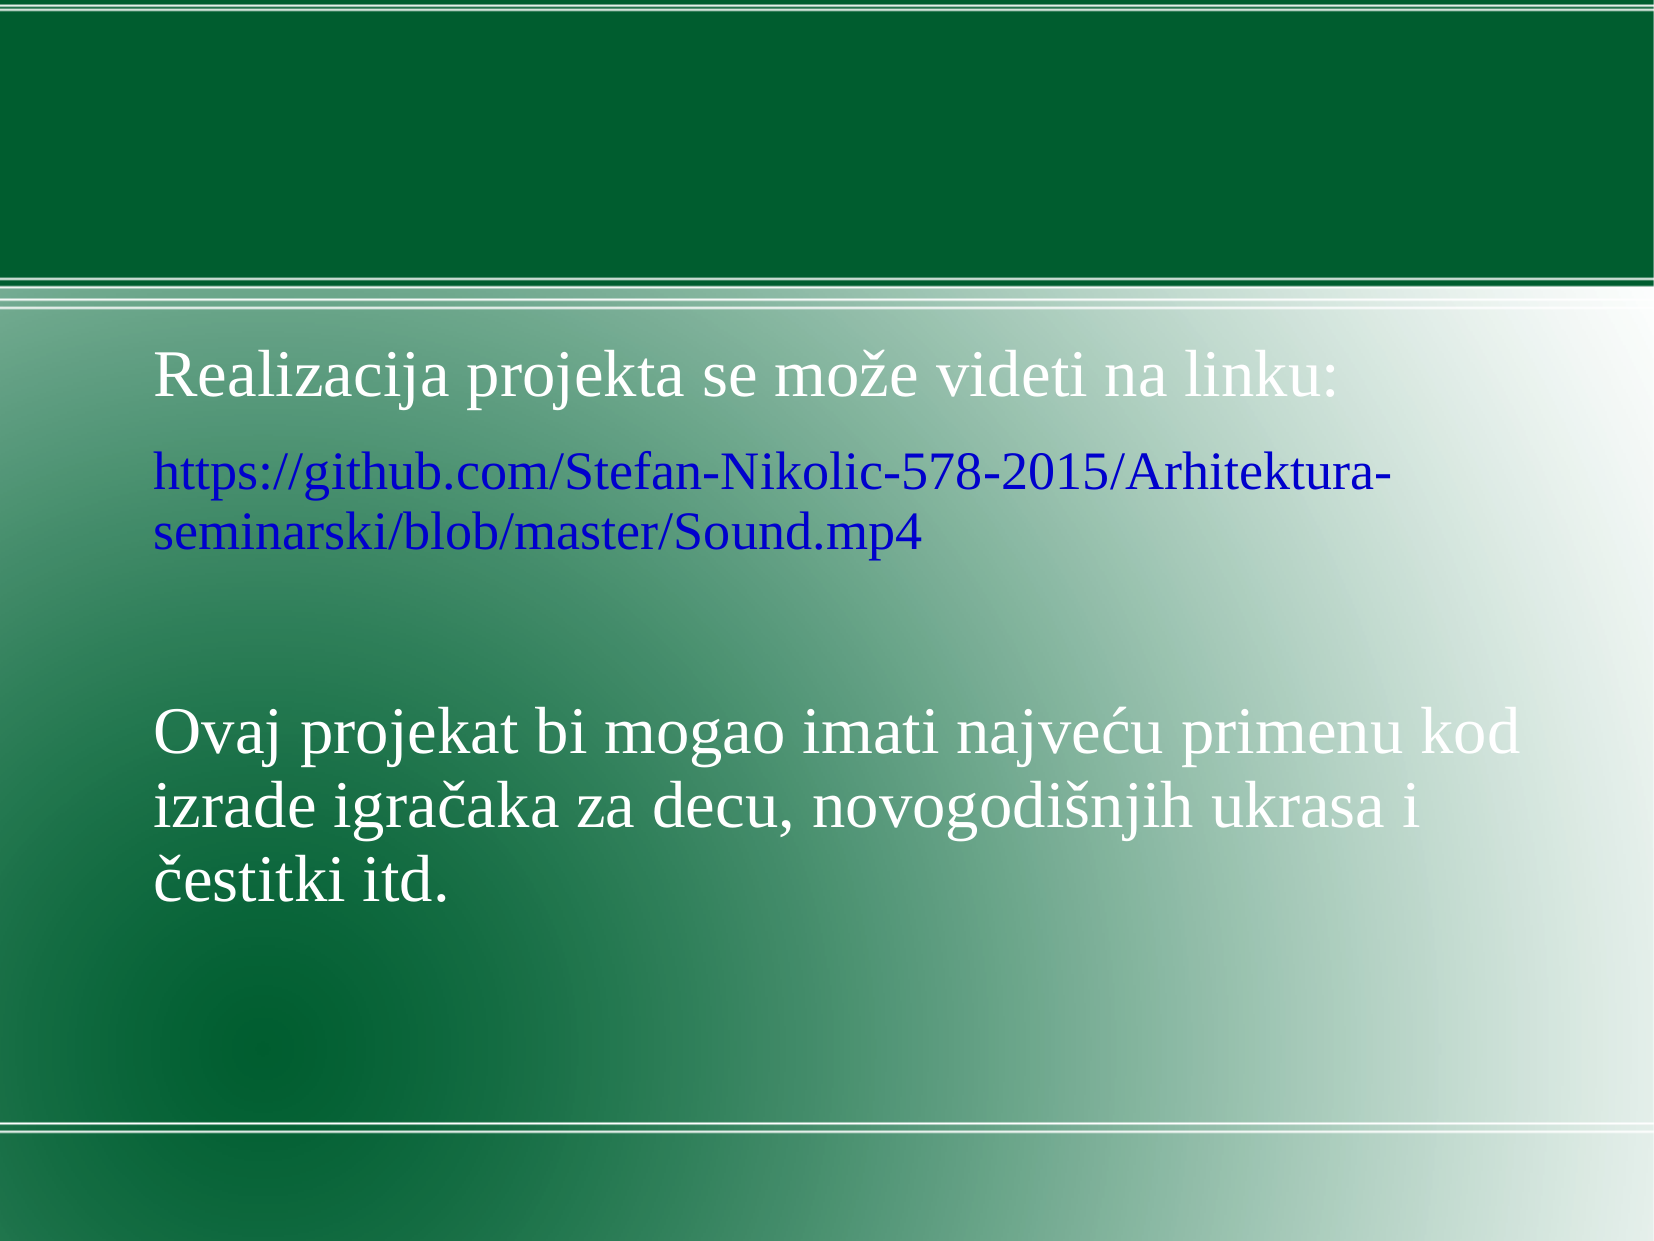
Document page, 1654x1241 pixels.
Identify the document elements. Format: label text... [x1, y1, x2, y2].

list Realizacija projekta se može videti na linku: https://github.com/Stefan-Nikolic-578-2015/Arhitektura-seminarski/blob/master/Sound.mp4 Ovaj projekat bi mogao imati najveću primenu kod izrade igračaka za decu, novogodišnjih ukrasa i čestitki itd. [82, 337, 1571, 1099]
picture [0, 0, 1654, 1241]
